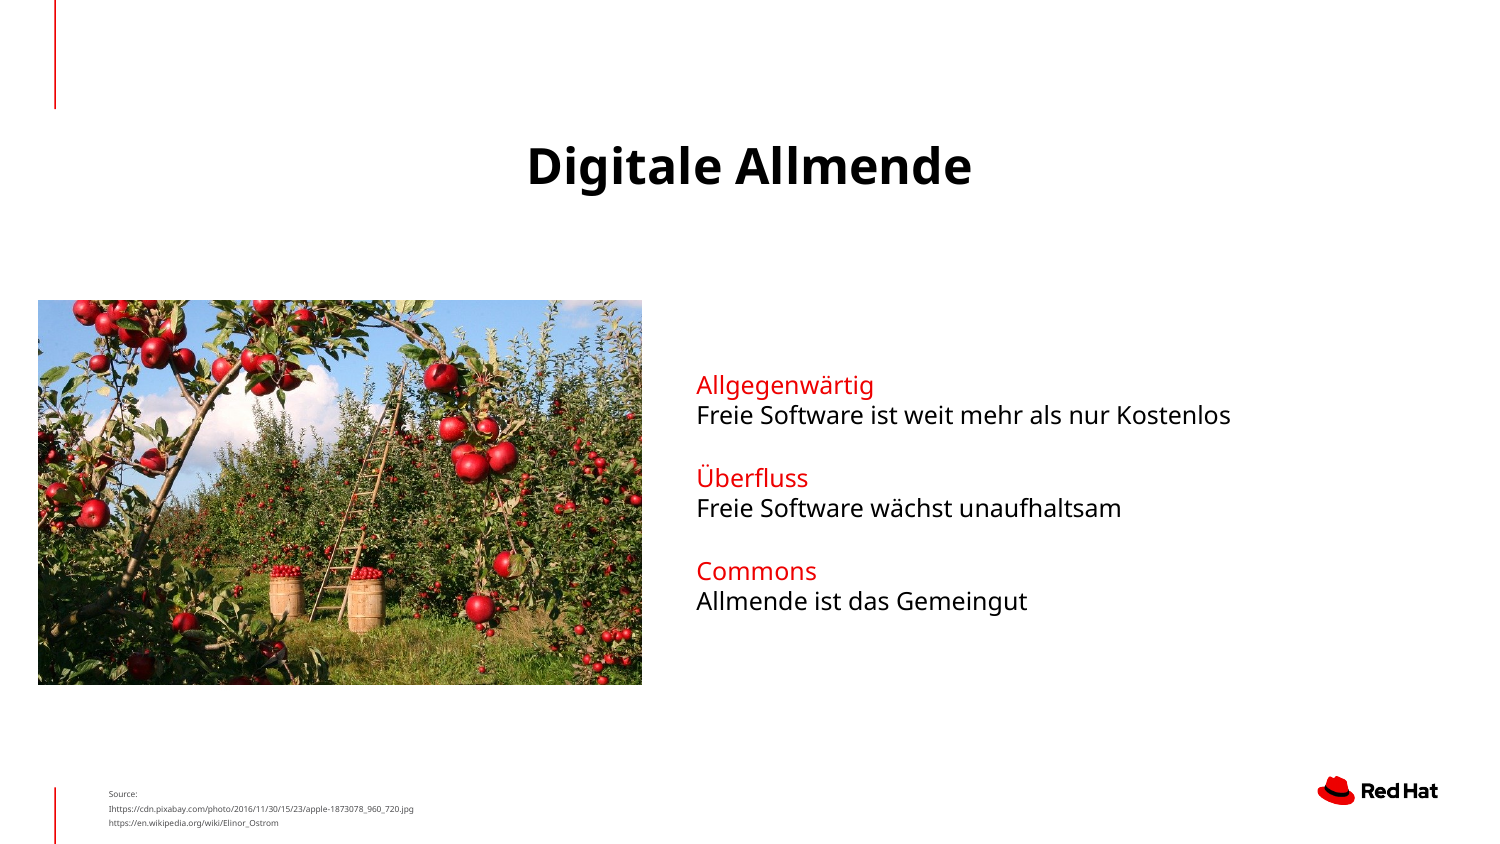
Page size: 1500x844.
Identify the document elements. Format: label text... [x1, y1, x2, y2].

picture [1317, 776, 1438, 805]
text_box Source: Ihttps://cdn.pixabay.com/photo/2016/11/30/15/23/apple-1873078_960_720.jpg https://en.wikipedia.org/wiki/Elinor_Ostrom [108, 758, 1239, 828]
text_box Digitale Allmende [215, 116, 1285, 236]
text_box Allgegenwärtig Freie Software ist weit mehr als nur Kostenlos Überfluss Freie Software wächst unaufhaltsam Commons Allmende ist das Gemeingut [696, 312, 1372, 703]
picture [38, 300, 642, 691]
